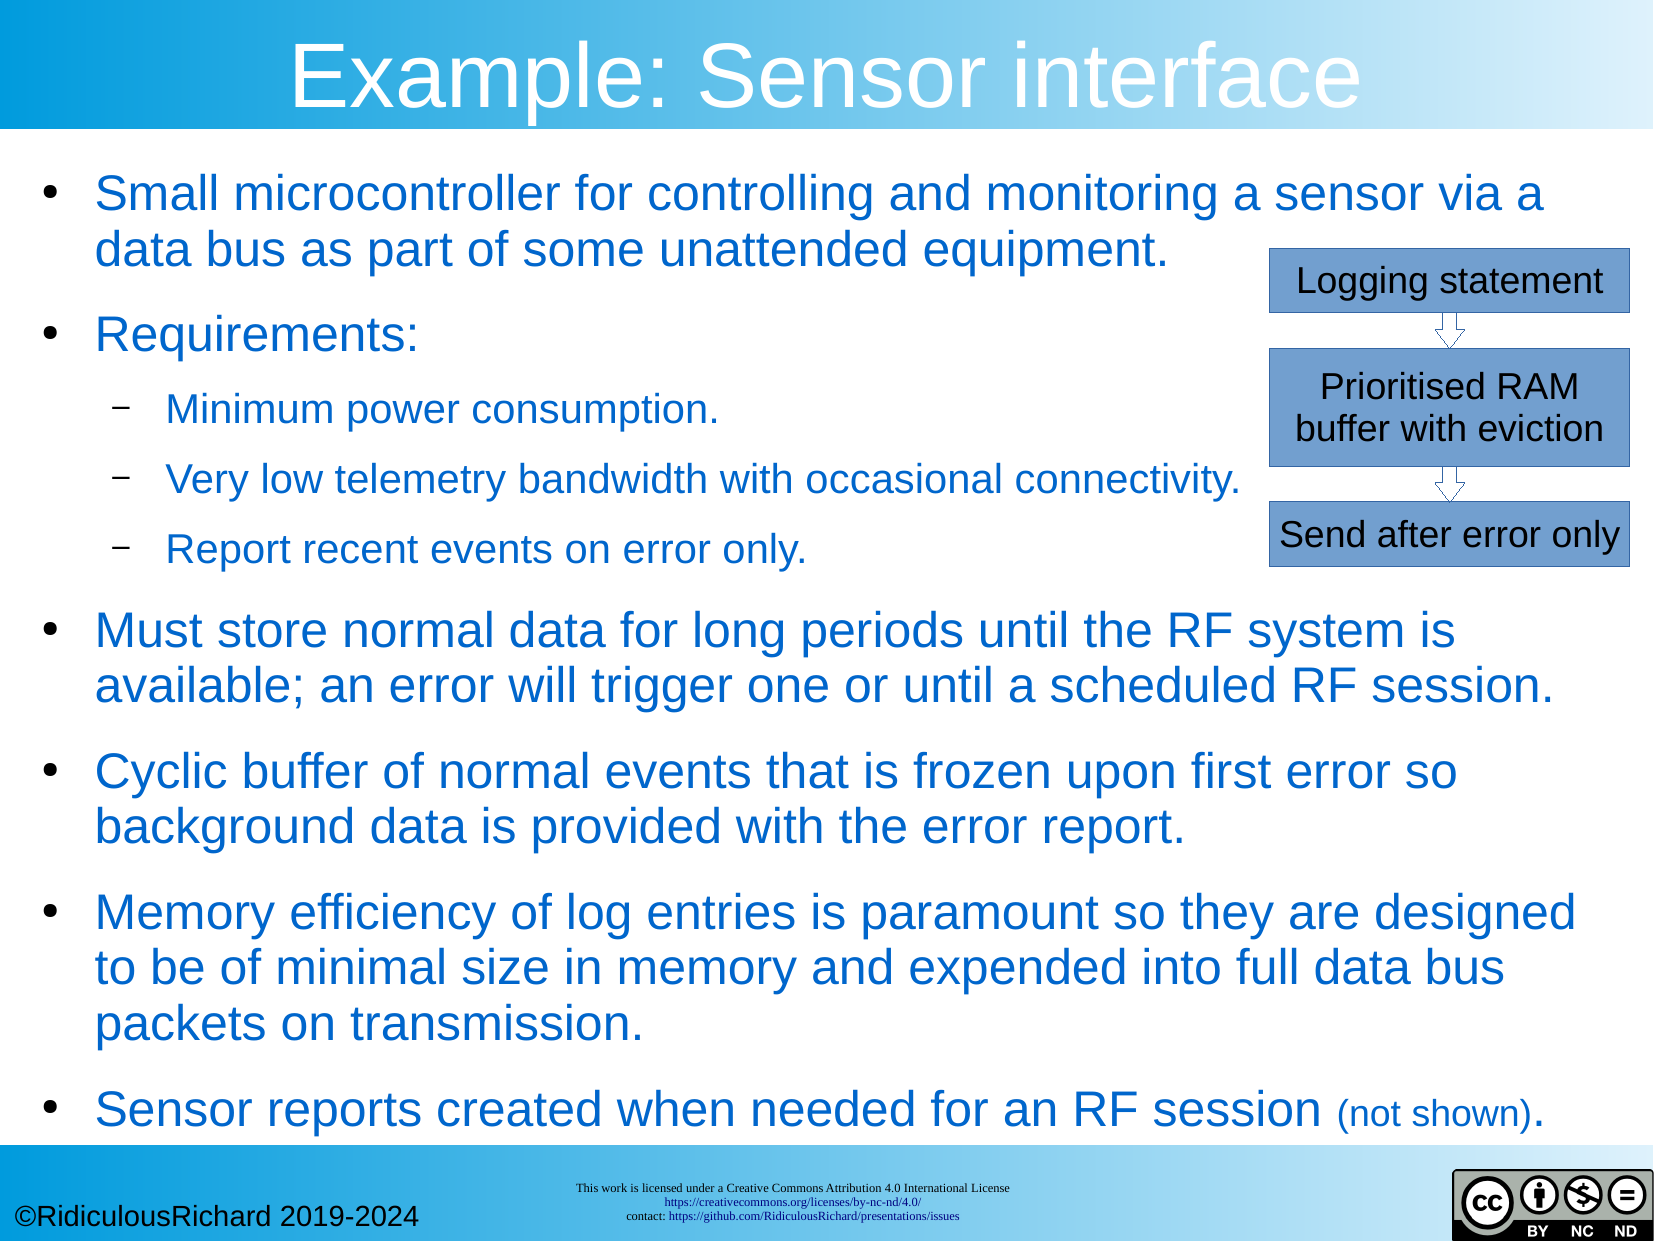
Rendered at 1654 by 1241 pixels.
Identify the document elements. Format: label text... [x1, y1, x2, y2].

picture [138, 1146, 142, 1241]
title Example: Sensor interface [82, 23, 1571, 129]
text_box Logging statement [1269, 248, 1630, 313]
text_box Prioritised RAM buffer with eviction [1269, 348, 1630, 467]
list Small microcontroller for controlling and monitoring a sensor via a data bus as part of some unattended equipment. Requirements: Minimum power consumption. Very low telemetry bandwidth with occasional connectivity. Report recent events on error only. Must store normal data for long periods until the RF system is available; an error will trigger one or until a scheduled RF session. Cyclic buffer of normal events that is frozen upon first error so background data is provided with the error report. Memory efficiency of log entries is paramount so they are designed to be of minimal size in memory and expended into full data bus packets on transmission. Sensor reports created when needed for an RF session (not shown). [23, 165, 1630, 1123]
text_box Send after error only [1269, 501, 1630, 567]
picture [1452, 1169, 1654, 1241]
